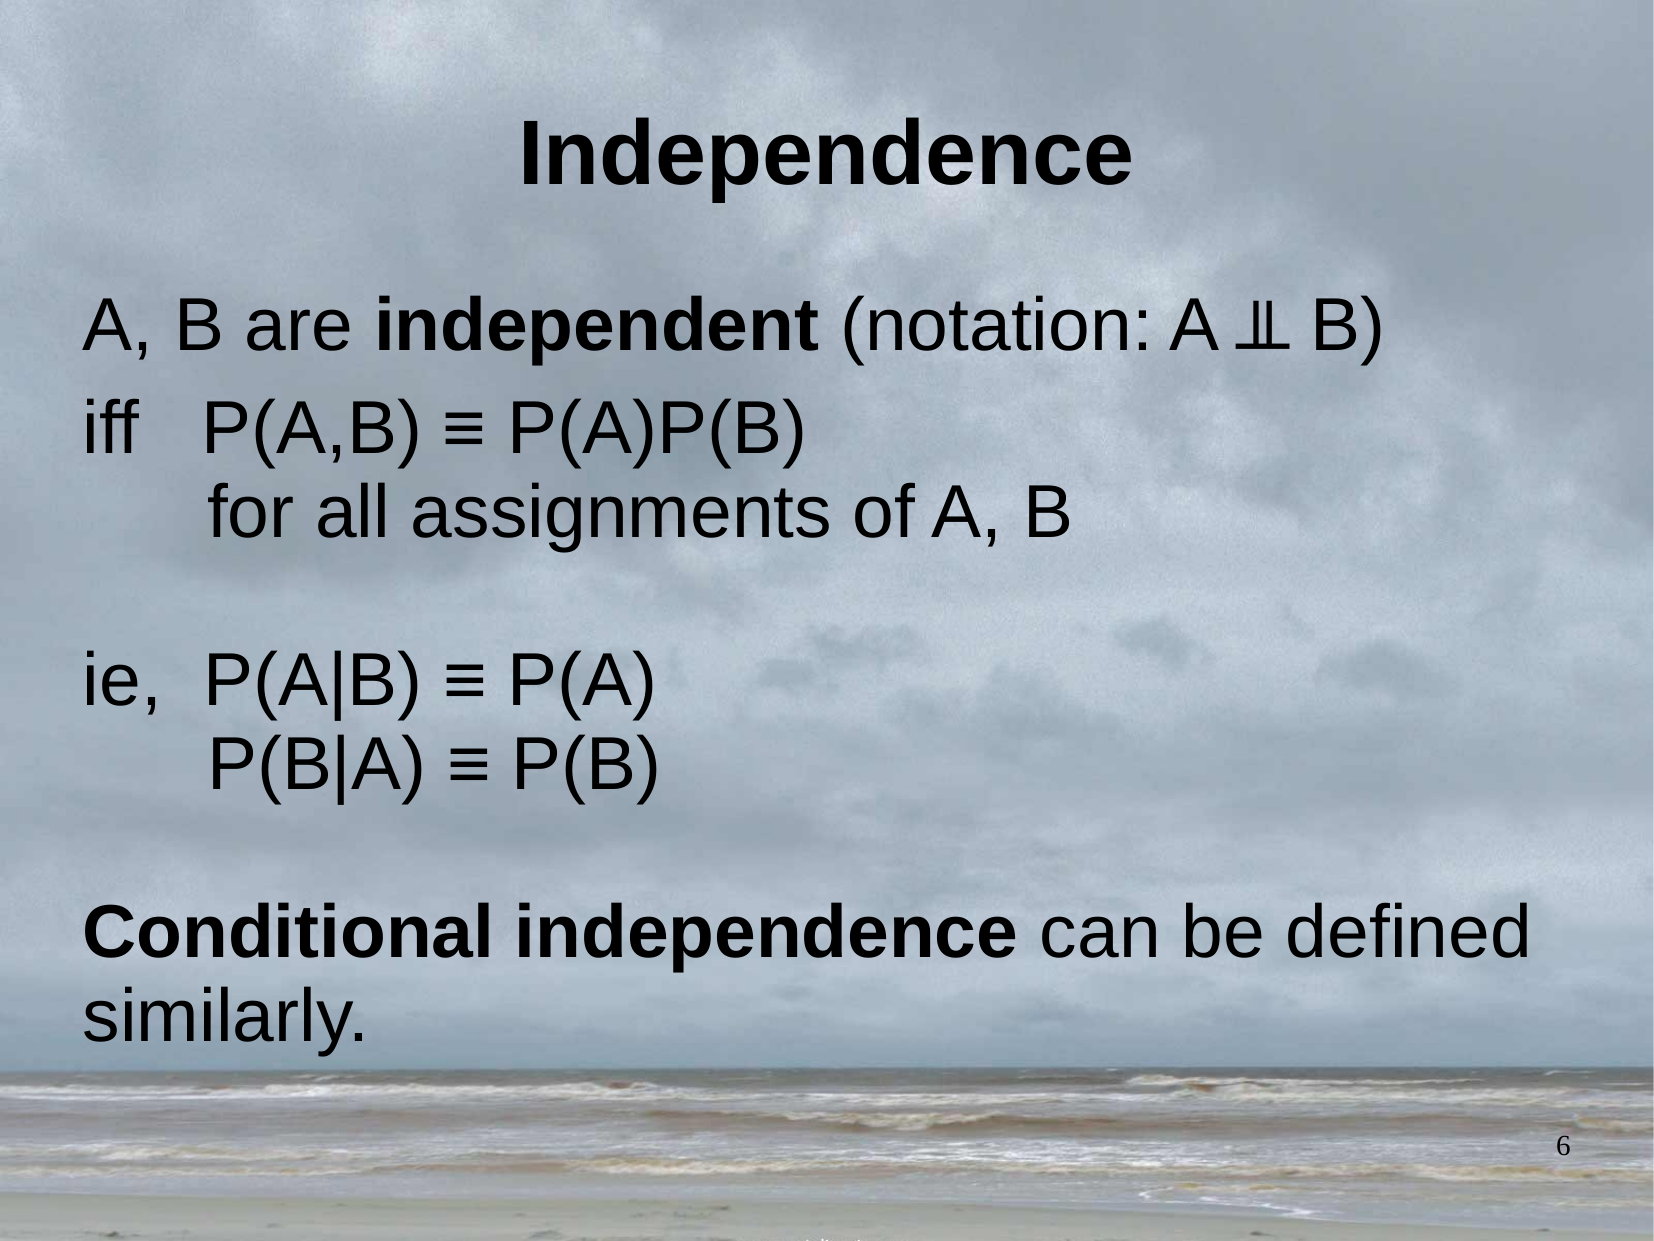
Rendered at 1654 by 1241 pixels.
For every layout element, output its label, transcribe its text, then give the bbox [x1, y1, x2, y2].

subtitle A, B are independent (notation: A ╨ B) iff P(A,B) ≡ P(A)P(B) for all assignments of A, B ie, P(A|B) ≡ P(A) P(B|A) ≡ P(B) Conditional independence can be defined similarly. [82, 268, 1571, 1072]
picture [0, 0, 1654, 1241]
title Independence [82, 56, 1571, 250]
